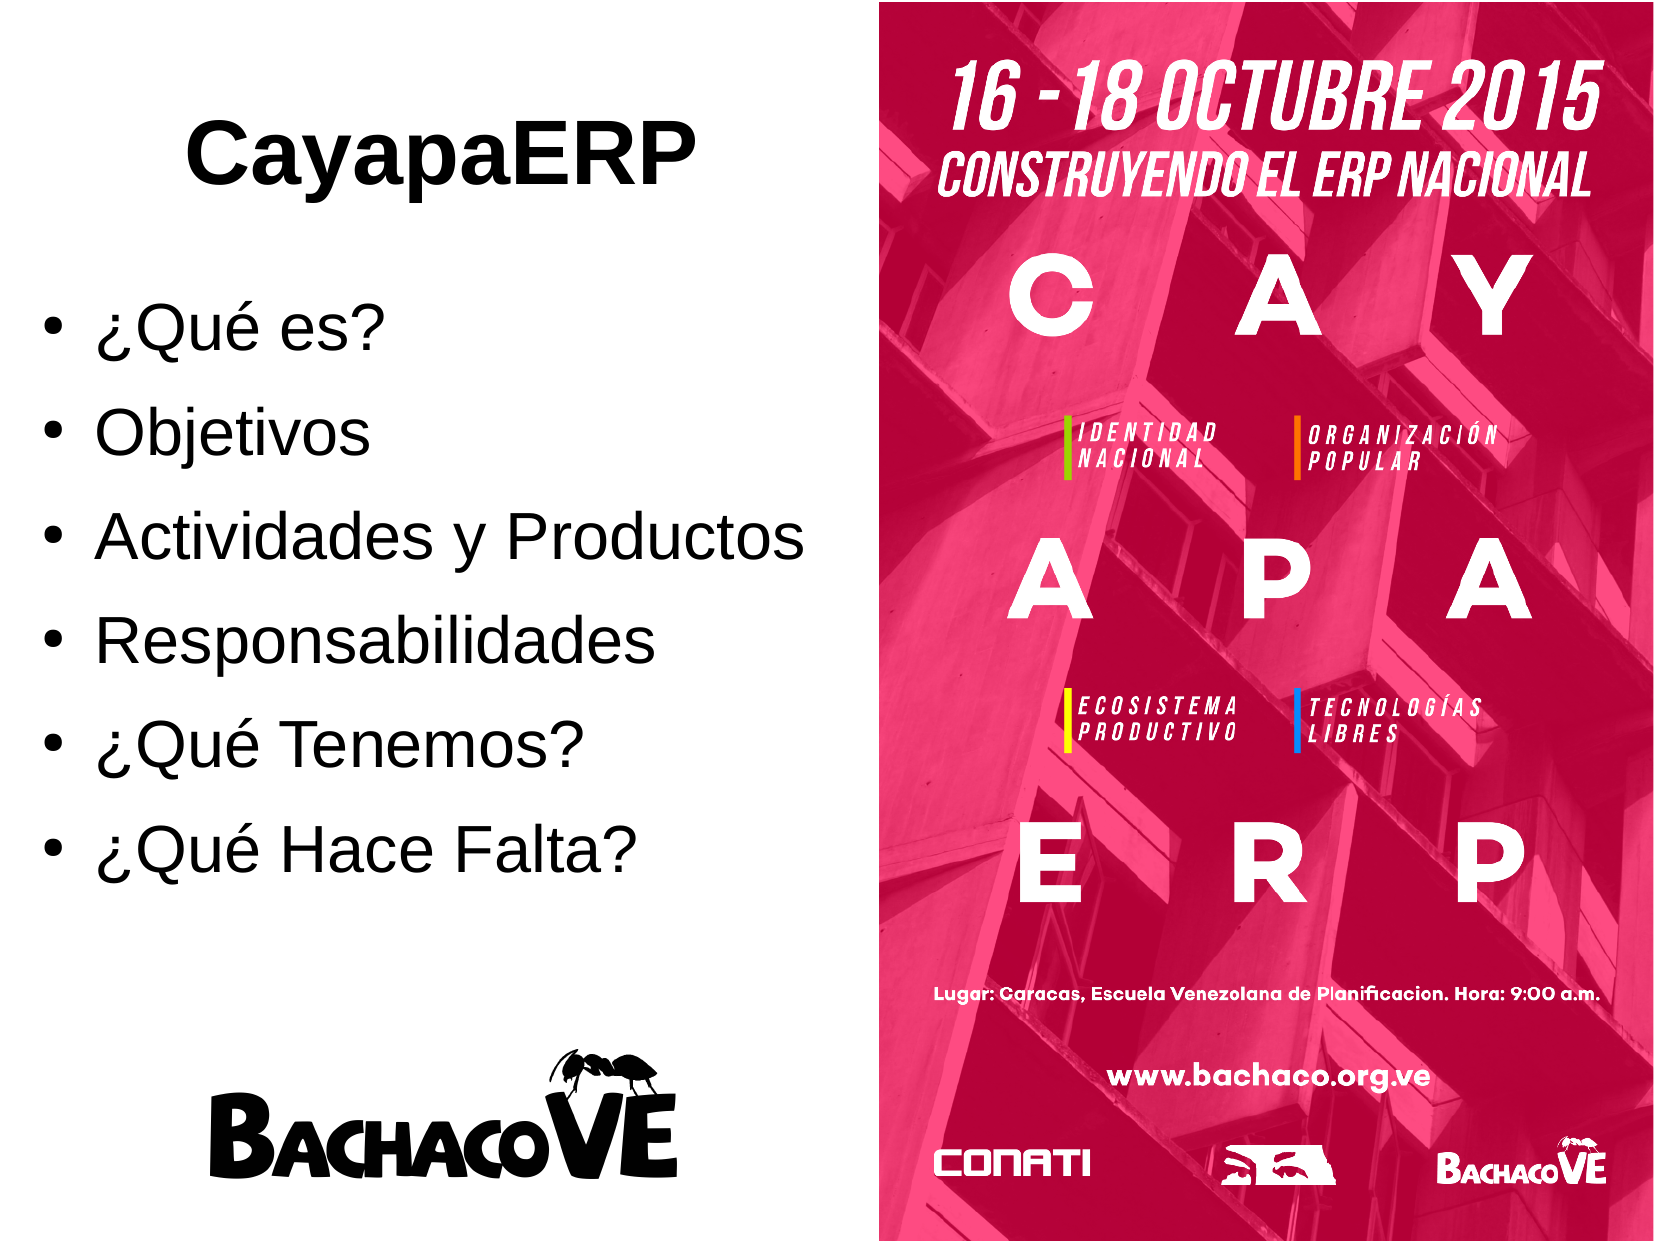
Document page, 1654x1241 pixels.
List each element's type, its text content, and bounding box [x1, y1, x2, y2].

title CayapaERP [22, 49, 861, 257]
picture [879, 2, 1654, 1241]
picture [210, 1049, 677, 1179]
list ¿Qué es? Objetivos Actividades y Productos Responsabilidades ¿Qué Tenemos? ¿Qué Hace Falta? [23, 290, 867, 1010]
